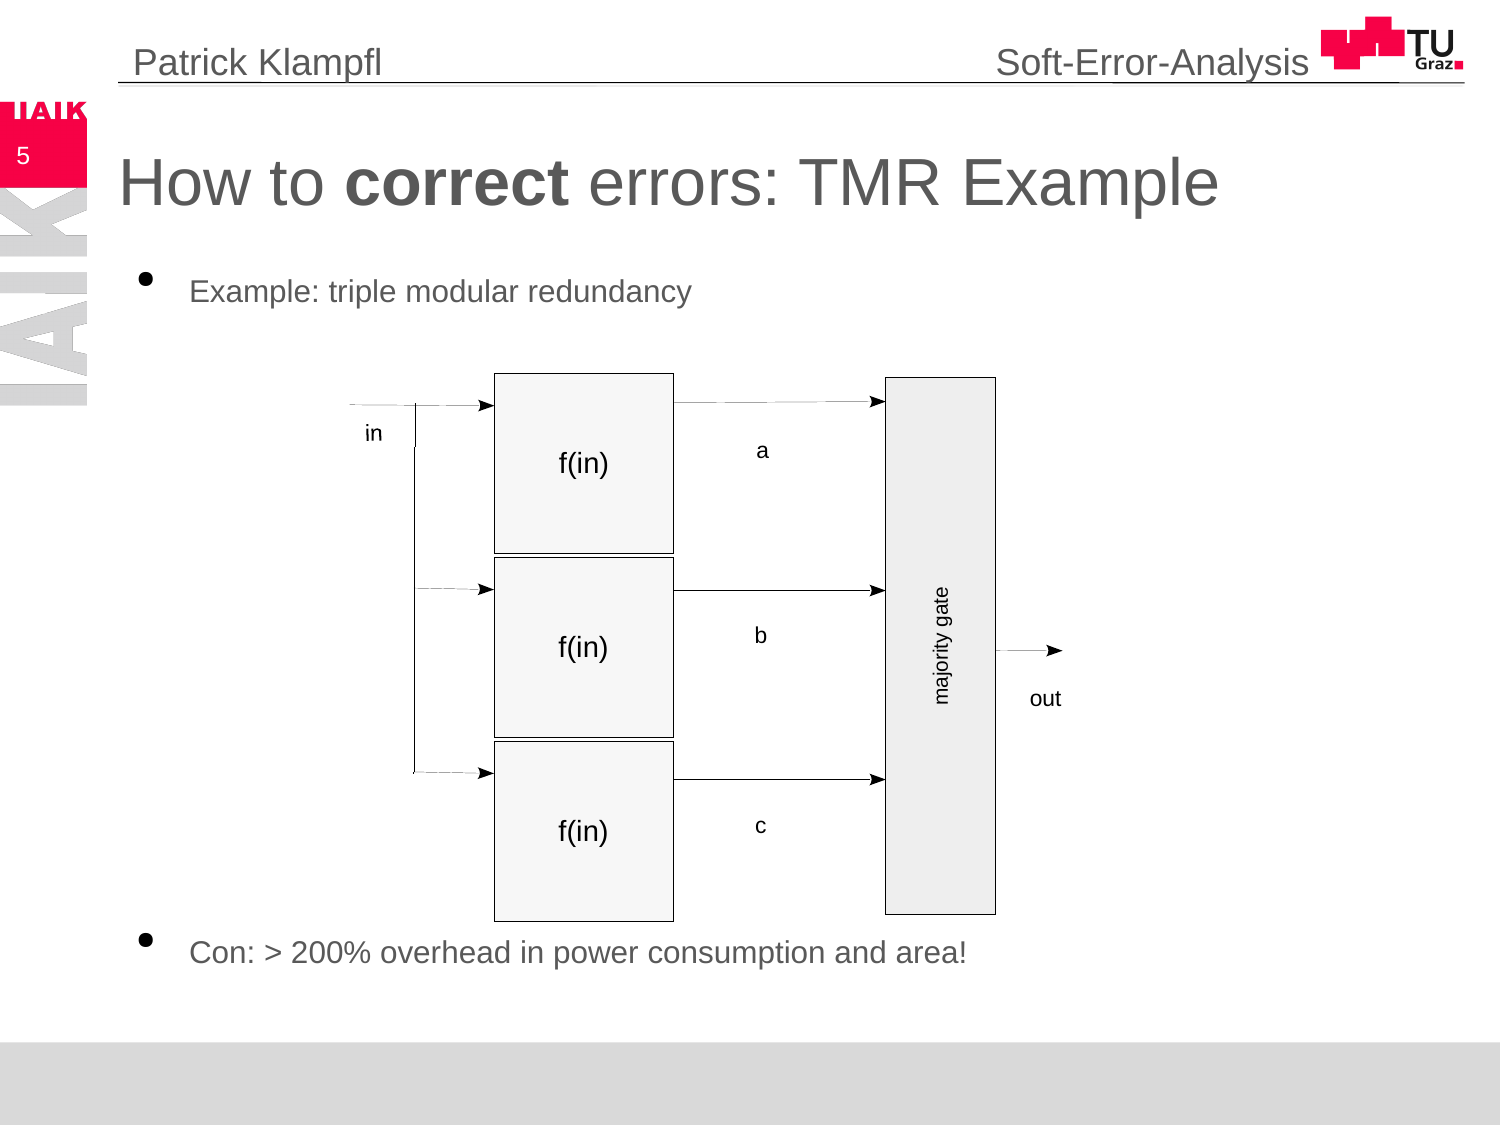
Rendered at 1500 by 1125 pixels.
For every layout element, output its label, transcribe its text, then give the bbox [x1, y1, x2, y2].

slide_number <number> [1, 124, 84, 185]
text_box c [720, 787, 802, 863]
picture [0, 1, 87, 406]
list Example: triple modular redundancy Con: > 200% overhead in power consumption and area! [118, 248, 1469, 1038]
text_box f(in) [494, 557, 674, 738]
text_box in [342, 410, 406, 455]
title How to correct errors: TMR Example [118, 138, 1469, 248]
text_box b [720, 598, 802, 674]
text_box a [722, 413, 804, 488]
text_box f(in) [494, 373, 674, 554]
text_box out [1005, 661, 1087, 736]
text_box f(in) [494, 741, 674, 922]
text_box majority gate [885, 377, 996, 915]
picture [1318, 12, 1466, 73]
